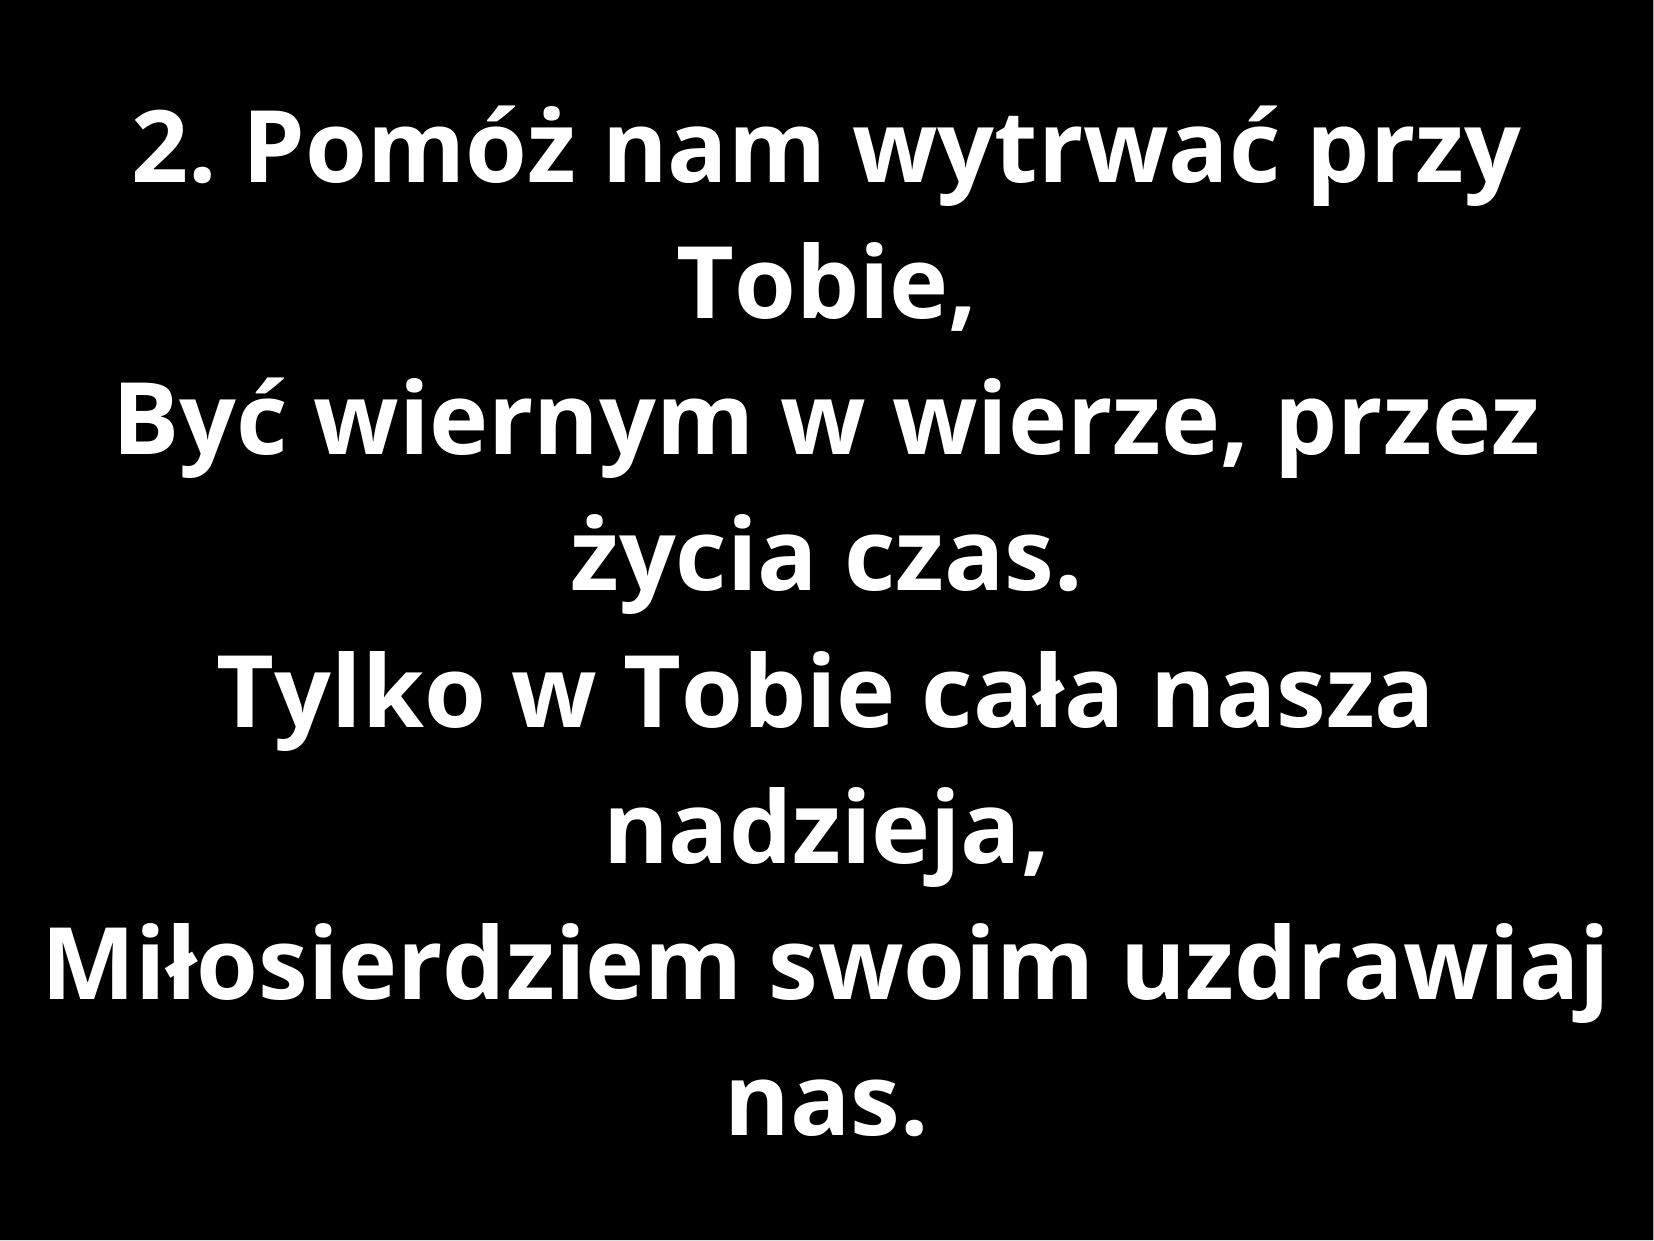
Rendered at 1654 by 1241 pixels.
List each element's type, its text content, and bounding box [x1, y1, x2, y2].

title 2. Pomóż nam wytrwać przy Tobie, Być wiernym w wierze, przez życia czas. Tylko w Tobie cała nasza nadzieja, Miłosierdziem swoim uzdrawiaj nas. [0, 0, 1654, 1241]
